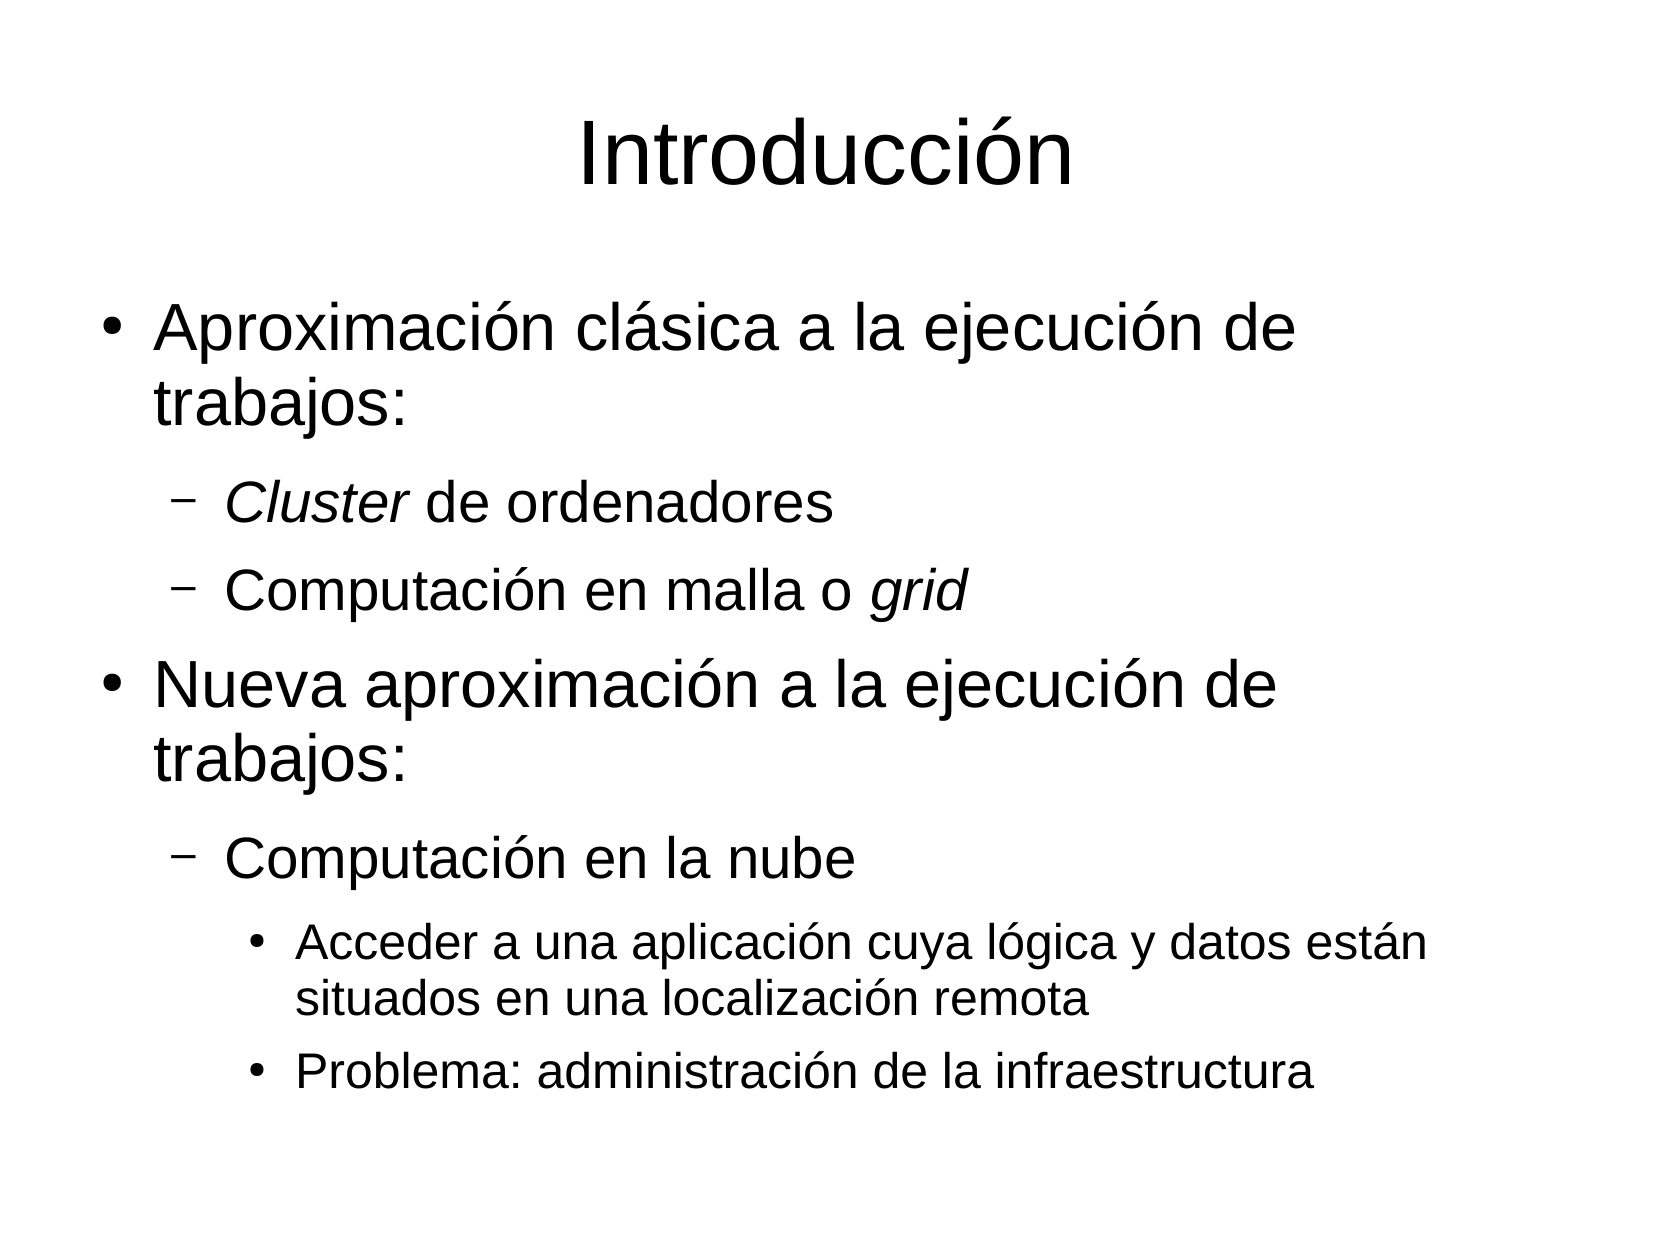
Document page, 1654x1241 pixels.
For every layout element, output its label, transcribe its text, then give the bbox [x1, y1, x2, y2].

title Introducción [82, 49, 1571, 257]
list Aproximación clásica a la ejecución de trabajos: Cluster de ordenadores Computación en malla o grid Nueva aproximación a la ejecución de trabajos: Computación en la nube Acceder a una aplicación cuya lógica y datos están situados en una localización remota Problema: administración de la infraestructura [82, 290, 1538, 1111]
